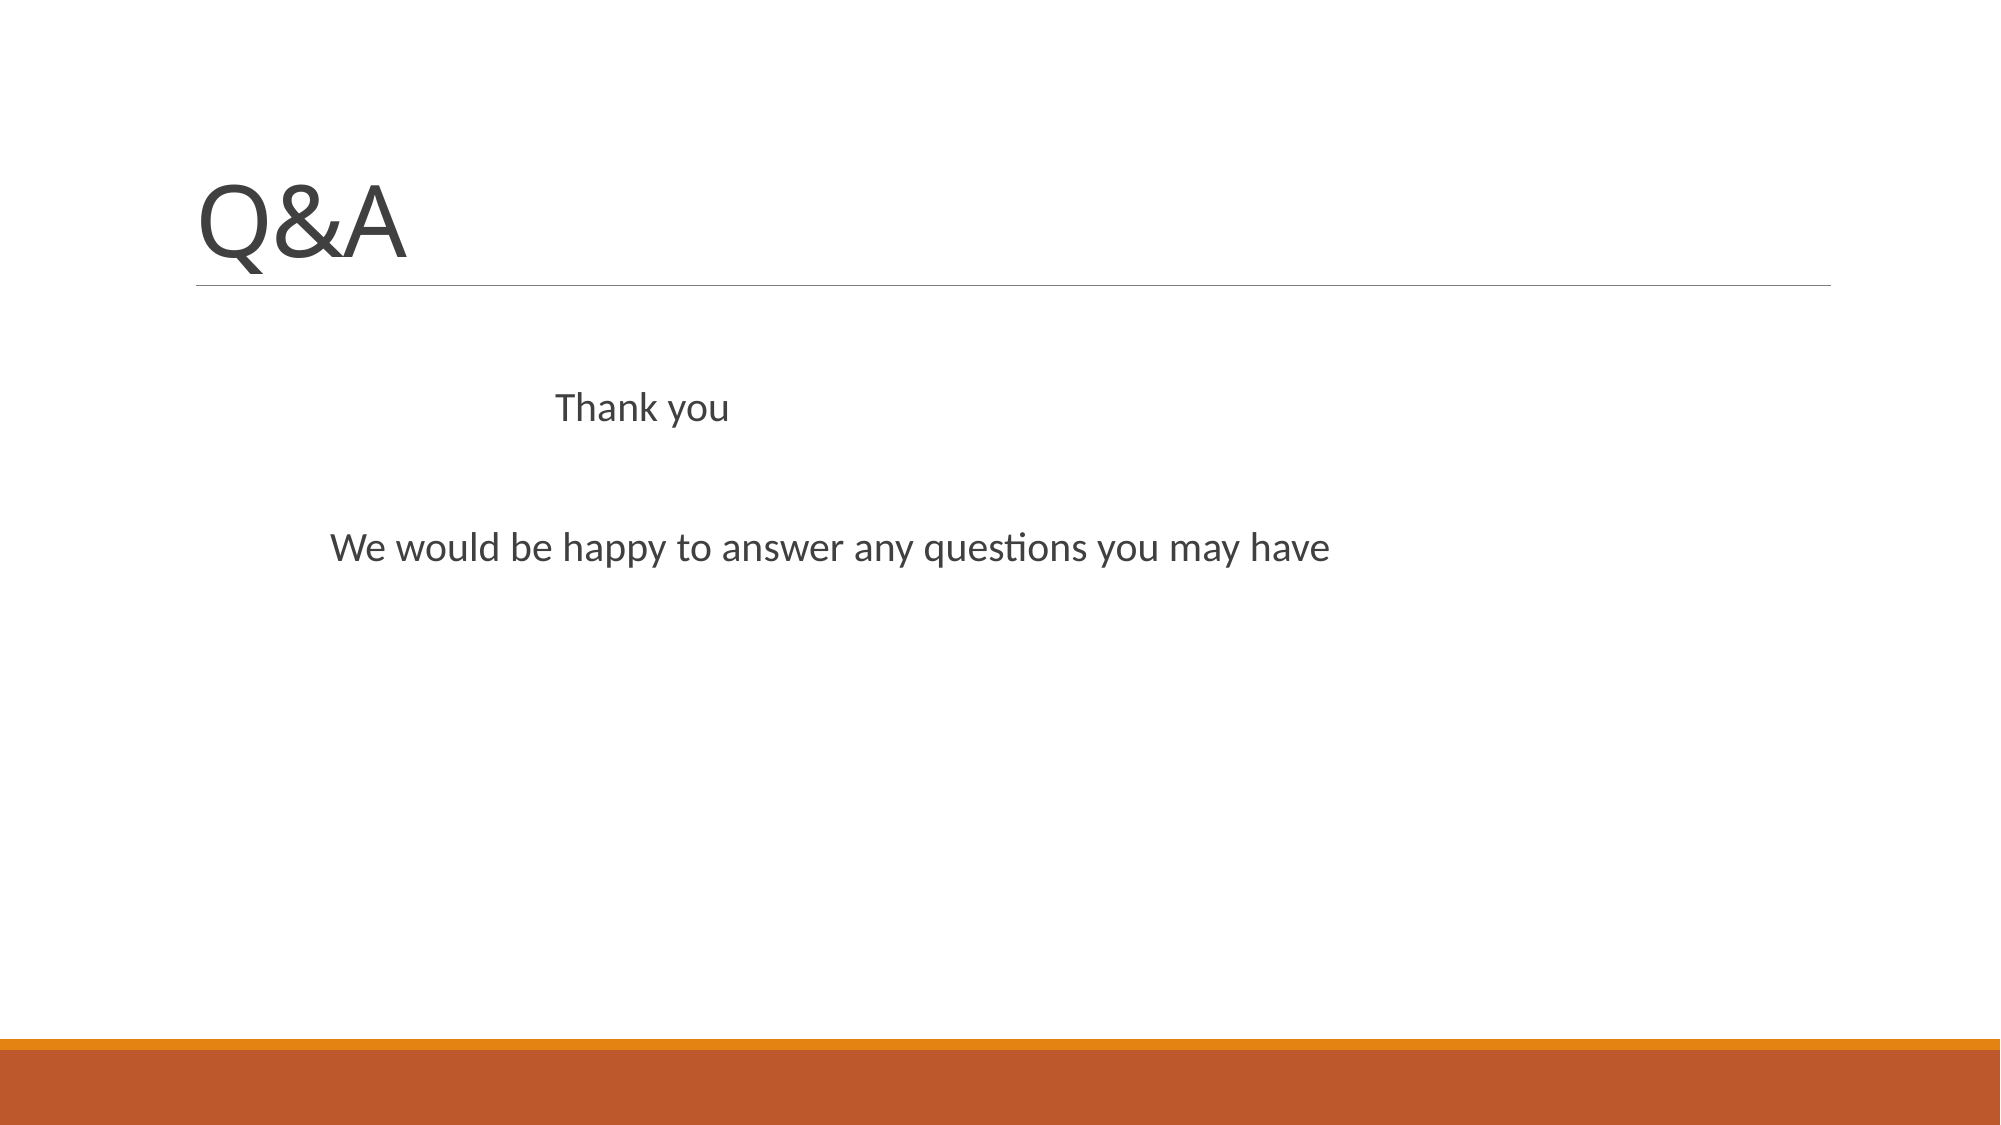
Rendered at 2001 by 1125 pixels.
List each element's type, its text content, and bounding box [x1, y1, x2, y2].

title Q&A [180, 47, 1831, 286]
list Thank you We would be happy to answer any questions you may have [180, 302, 1831, 963]
